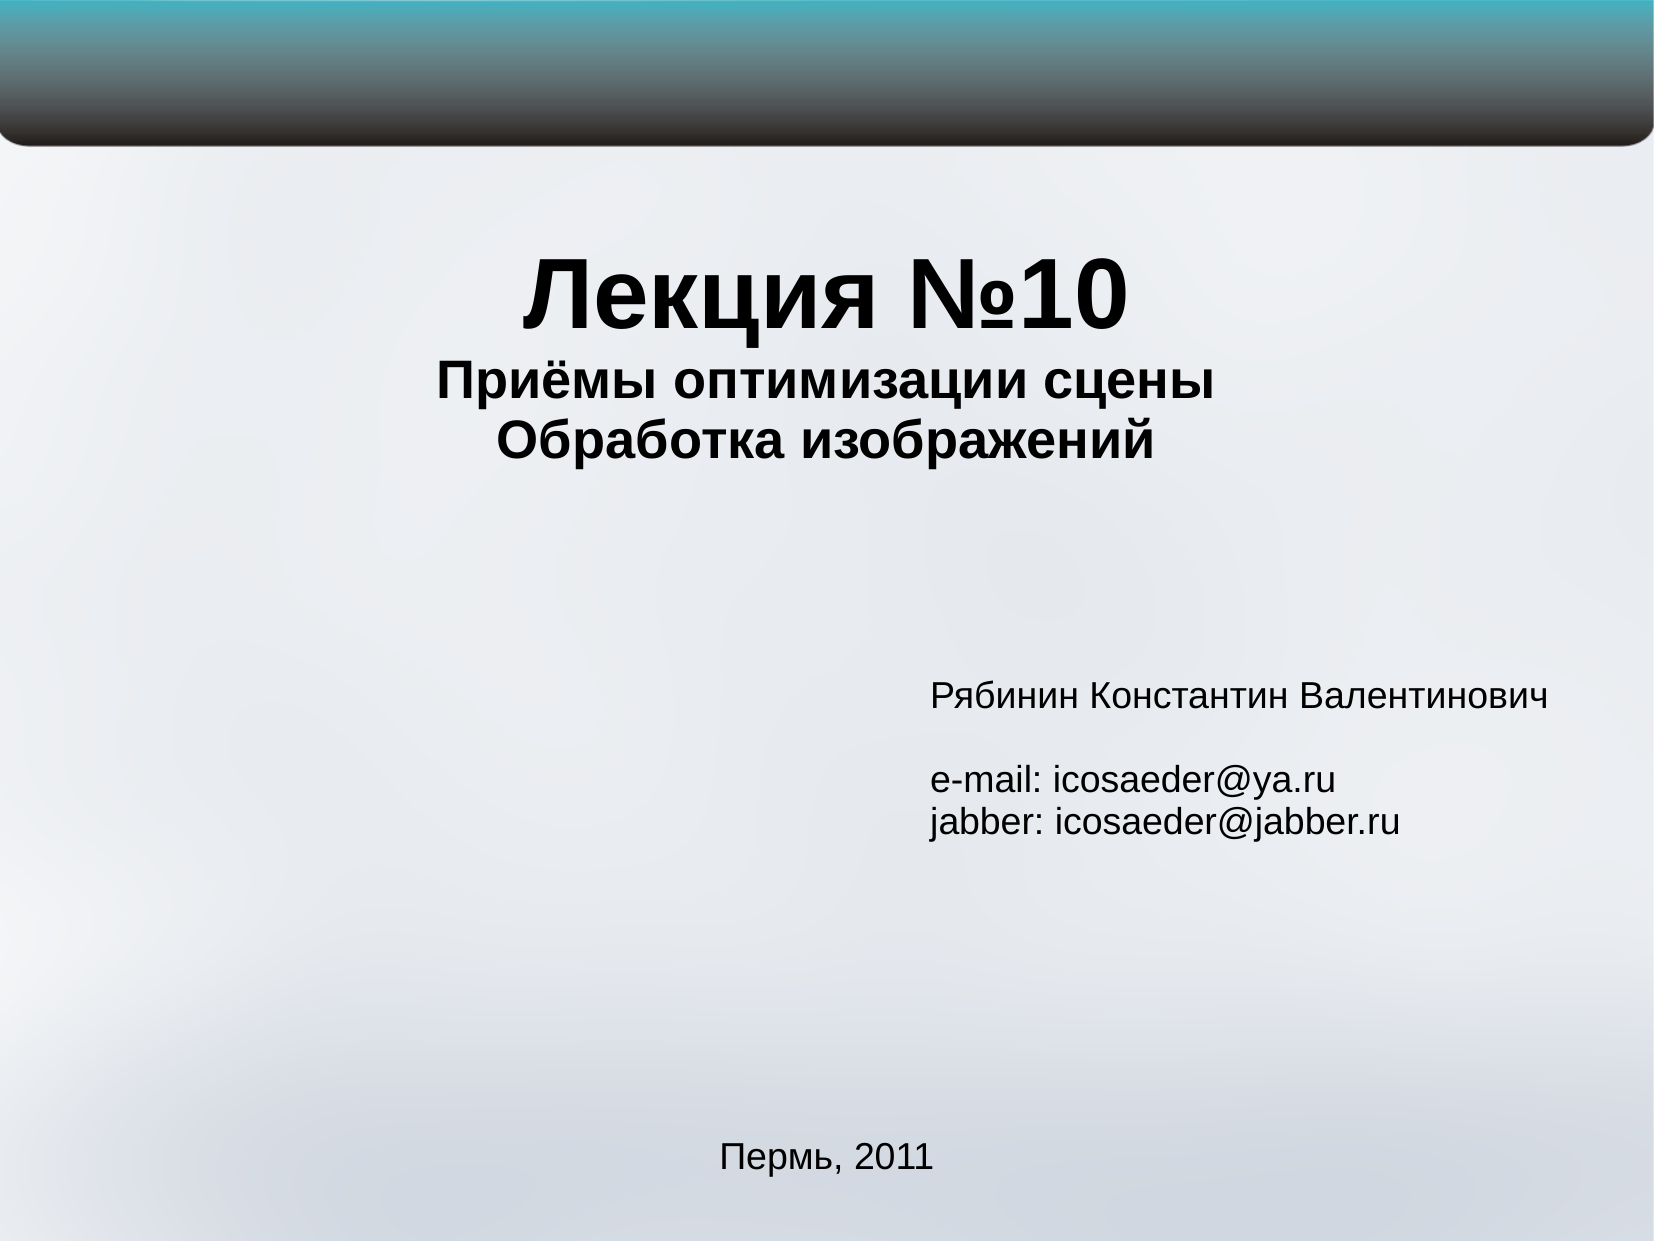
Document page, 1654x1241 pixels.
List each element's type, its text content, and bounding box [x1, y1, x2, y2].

text_box Пермь, 2011 [590, 1127, 1063, 1185]
text_box Лекция №10 Приёмы оптимизации сцены Обработка изображений [147, 230, 1506, 478]
text_box Рябинин Константин Валентинович e-mail: icosaeder@ya.ru jabber: icosaeder@jabber.ru [915, 667, 1595, 851]
picture [0, 0, 1654, 1241]
